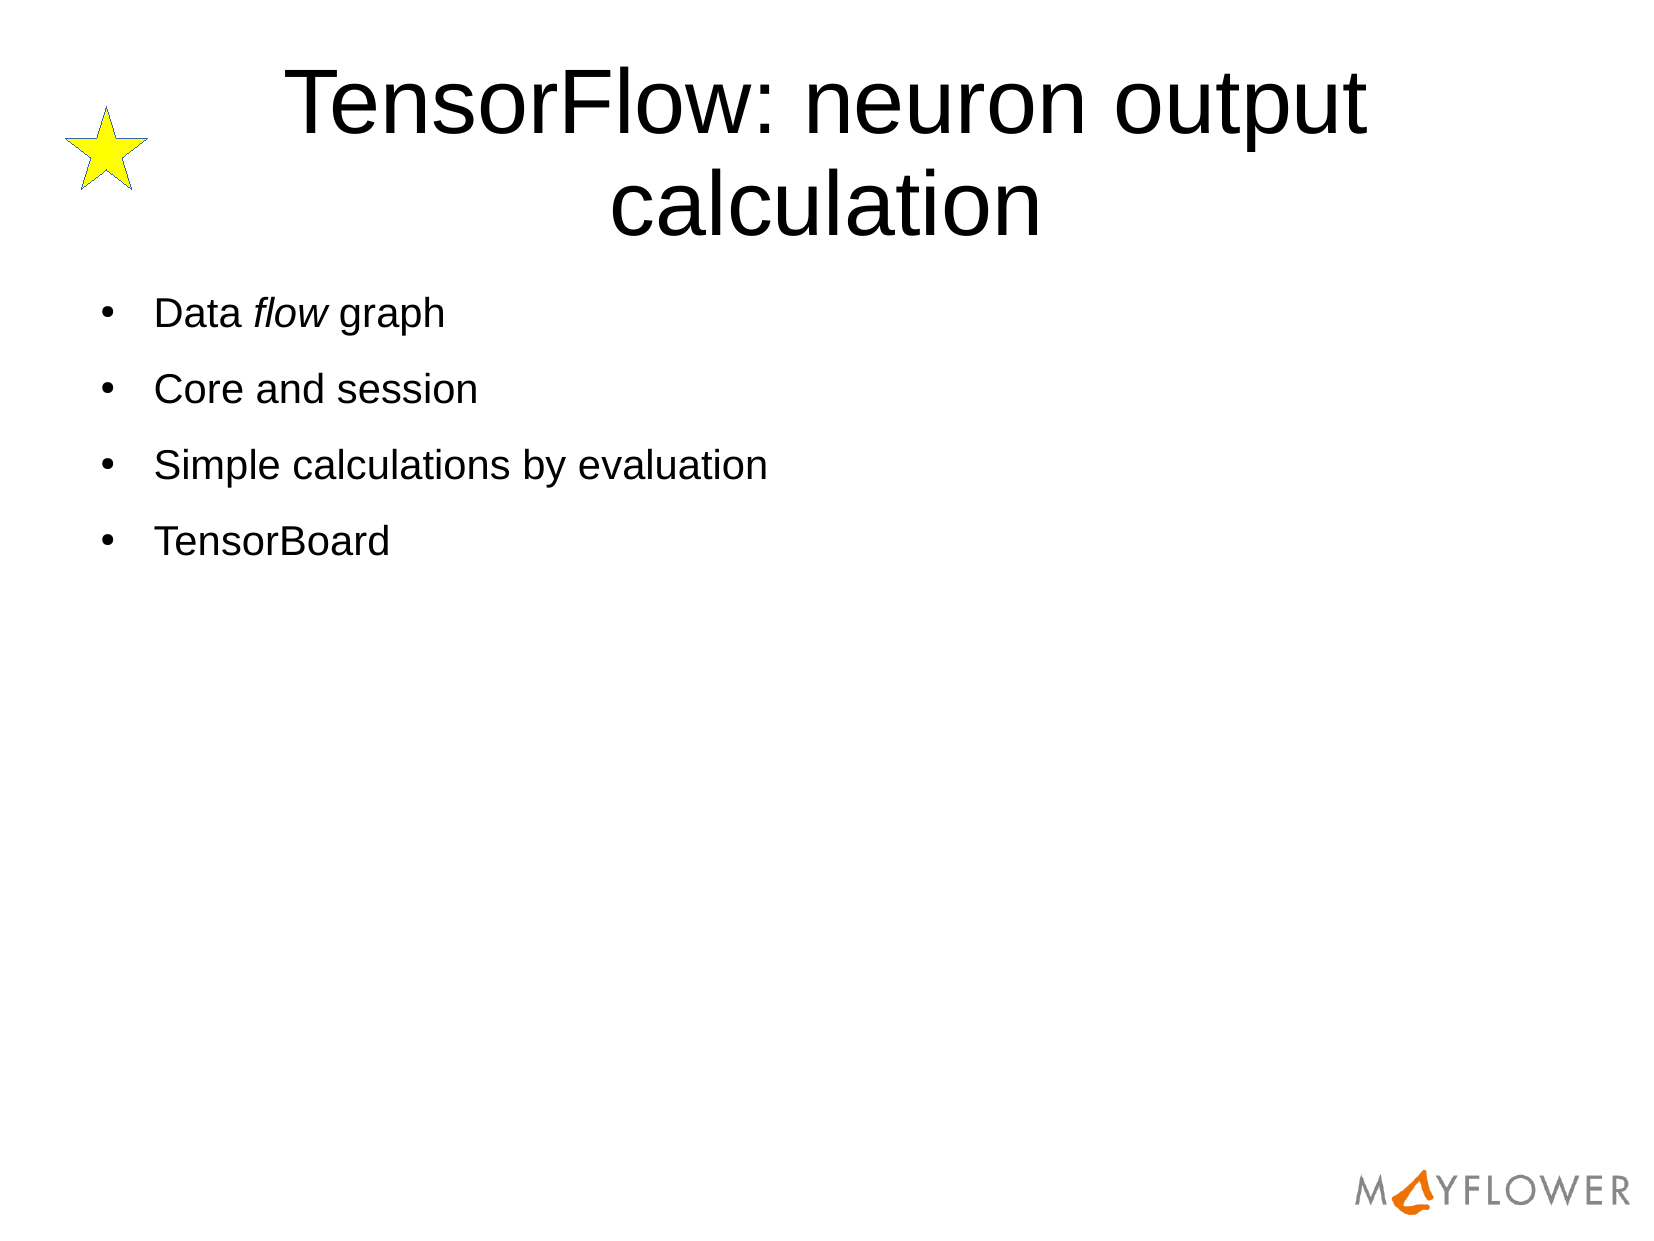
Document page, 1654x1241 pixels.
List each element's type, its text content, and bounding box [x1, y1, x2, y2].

list Data flow graph Core and session Simple calculations by evaluation TensorBoard [82, 290, 1571, 1010]
text_box [65, 106, 148, 190]
picture [1355, 1169, 1630, 1215]
title TensorFlow: neuron output calculation [82, 49, 1571, 257]
